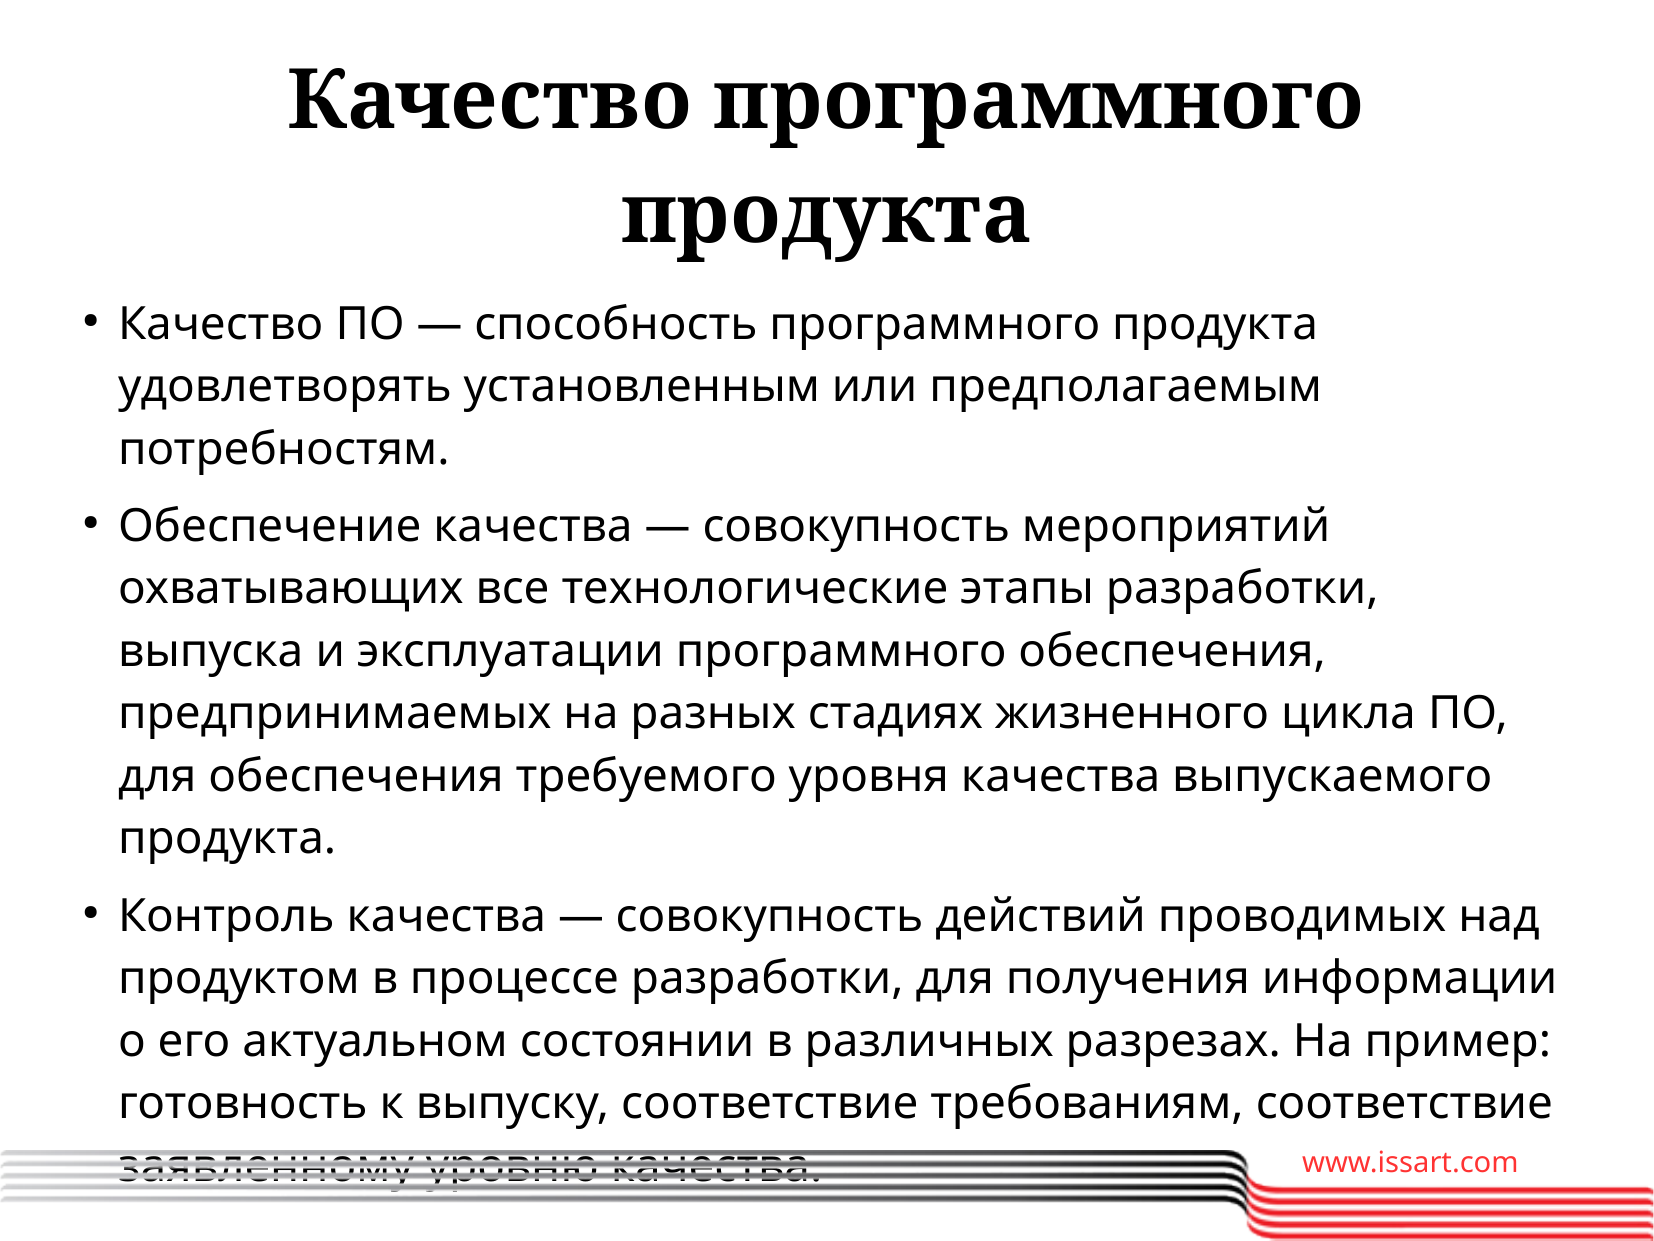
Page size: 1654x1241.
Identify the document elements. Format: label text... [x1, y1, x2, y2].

title Качество программного продукта [82, 49, 1571, 257]
list Качество ПО — способность программного продукта удовлетворять установленным или предполагаемым потребностям. Обеспечение качества — совокупность мероприятий охватывающих все технологические этапы разработки, выпуска и эксплуатации программного обеспечения, предпринимаемых на разных стадиях жизненного цикла ПО, для обеспечения требуемого уровня качества выпускаемого продукта. Контроль качества — совокупность действий проводимых над продуктом в процессе разработки, для получения информации о его актуальном состоянии в различных разрезах. На пример: готовность к выпуску, соответствие требованиям, соответствие заявленному уровню качества. [82, 290, 1571, 1109]
picture [0, 1150, 1654, 1241]
text_box www.issart.com [1287, 1133, 1619, 1184]
